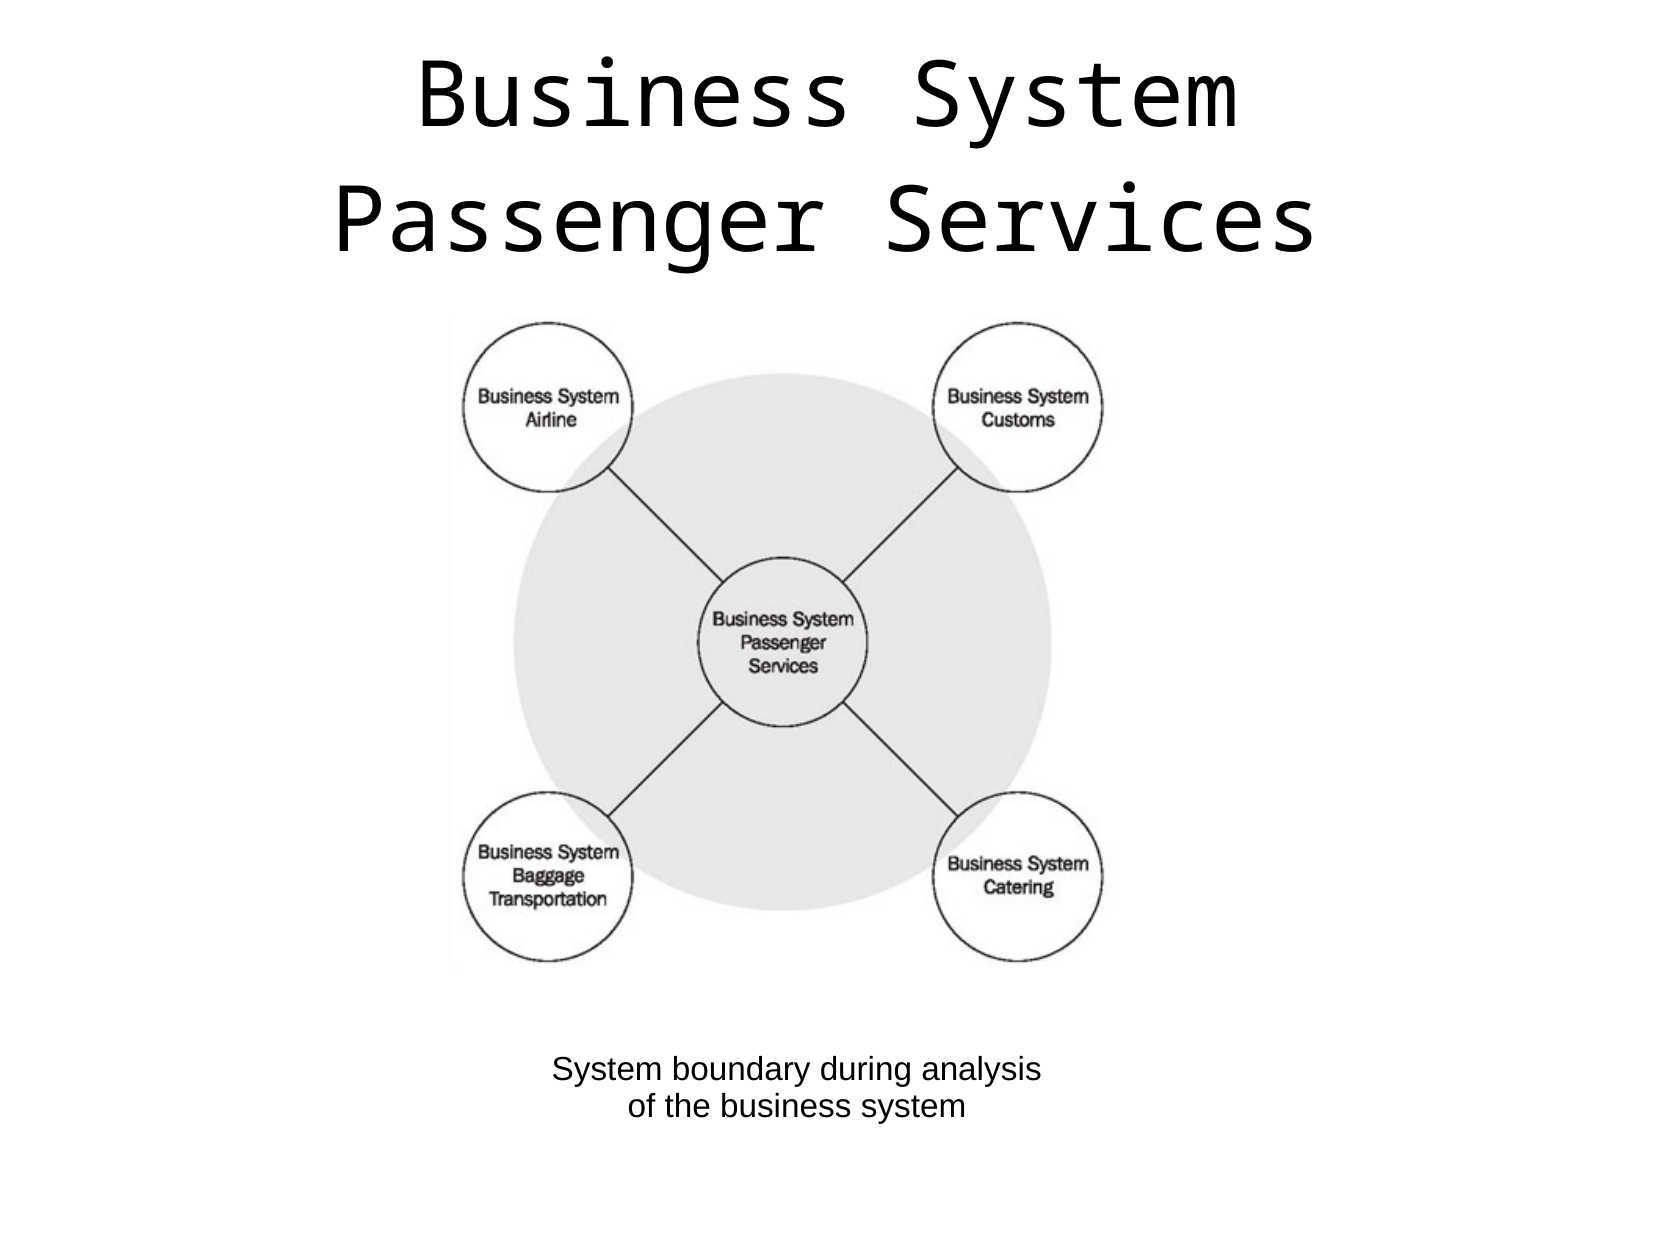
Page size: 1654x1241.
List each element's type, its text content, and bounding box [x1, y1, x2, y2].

text_box System boundary during analysis of the business system [519, 1043, 1075, 1170]
title Business System Passenger Services [82, 49, 1571, 257]
picture [448, 316, 1134, 981]
